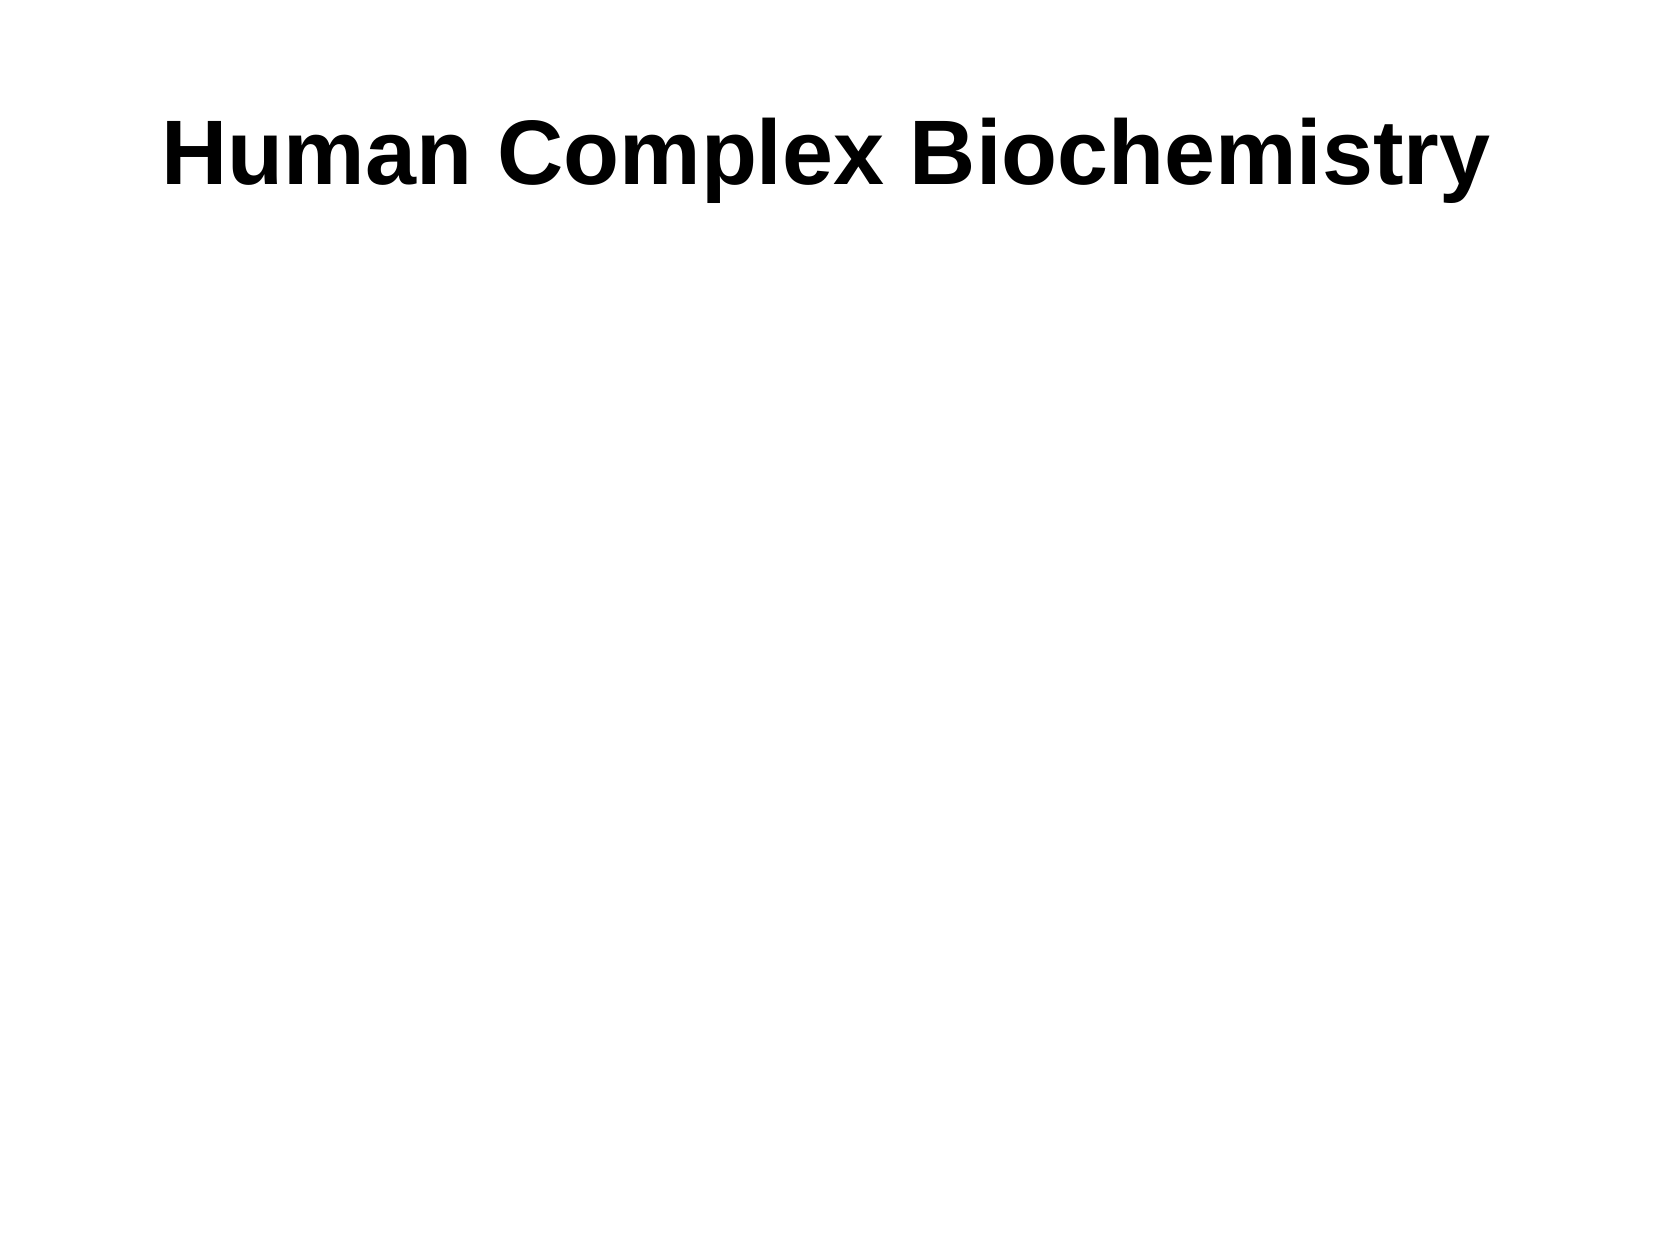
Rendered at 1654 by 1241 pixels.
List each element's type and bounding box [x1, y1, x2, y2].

subtitle [82, 0, 1571, 1241]
